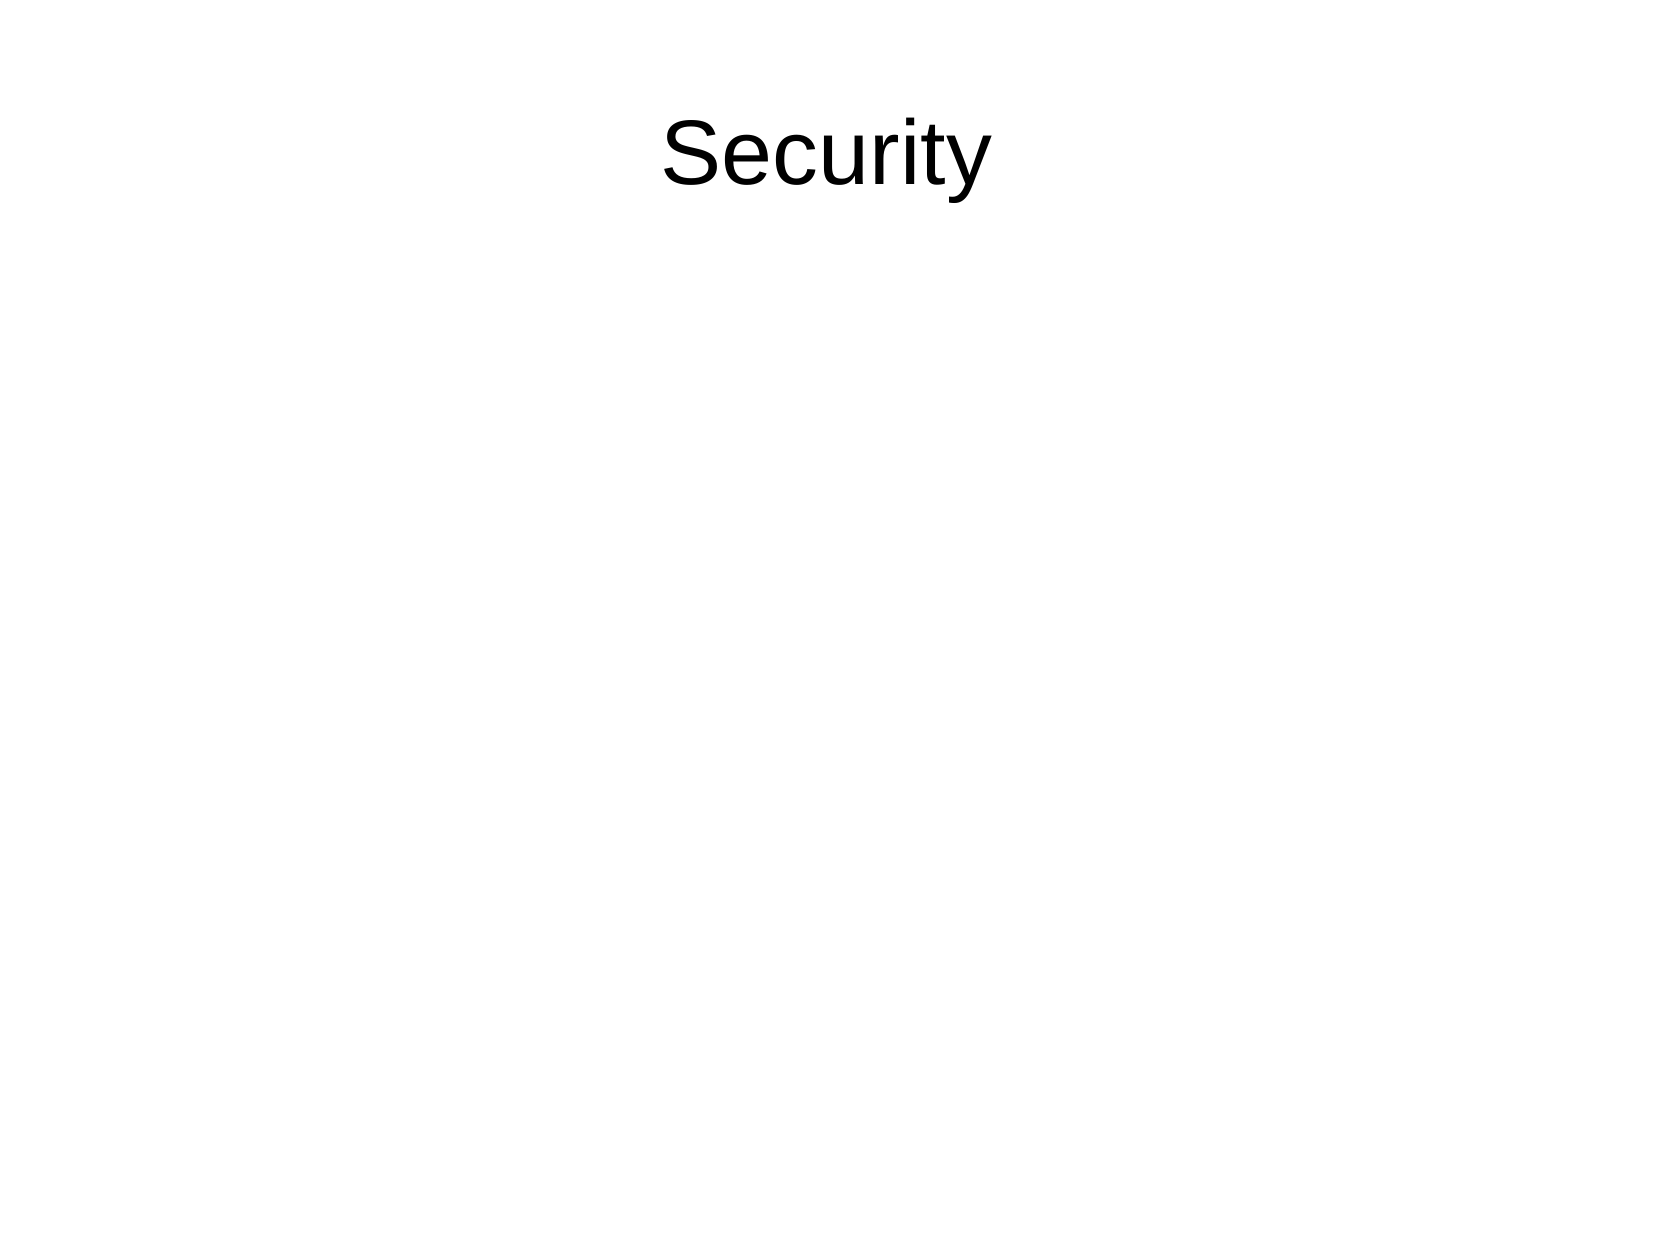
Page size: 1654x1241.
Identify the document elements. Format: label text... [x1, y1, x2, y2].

title Security [82, 49, 1571, 257]
